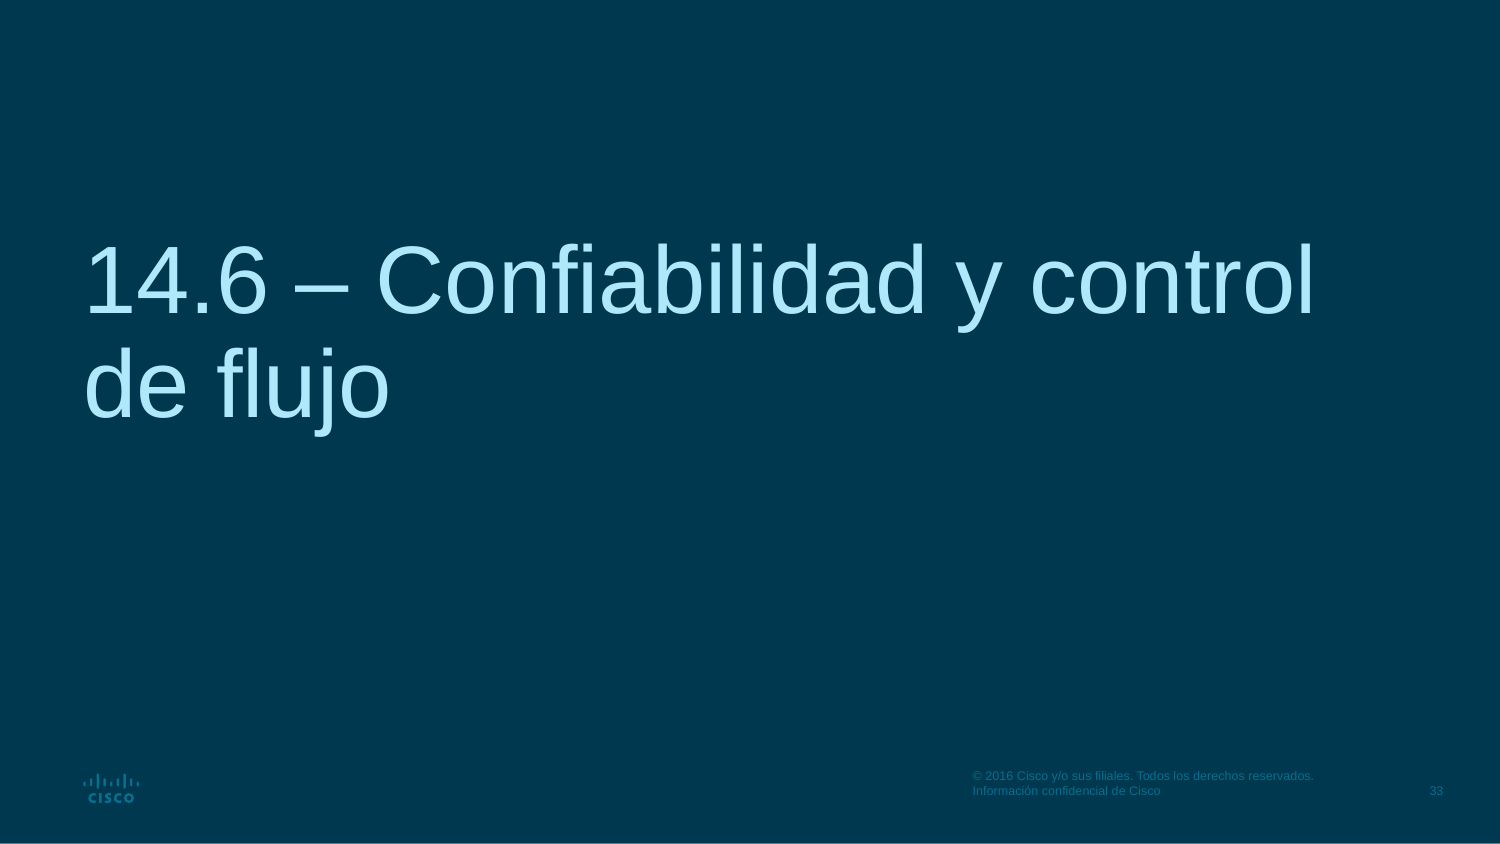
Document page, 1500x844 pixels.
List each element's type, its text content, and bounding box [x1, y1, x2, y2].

title 14.6 – Confiabilidad y control de flujo [68, 293, 1356, 446]
